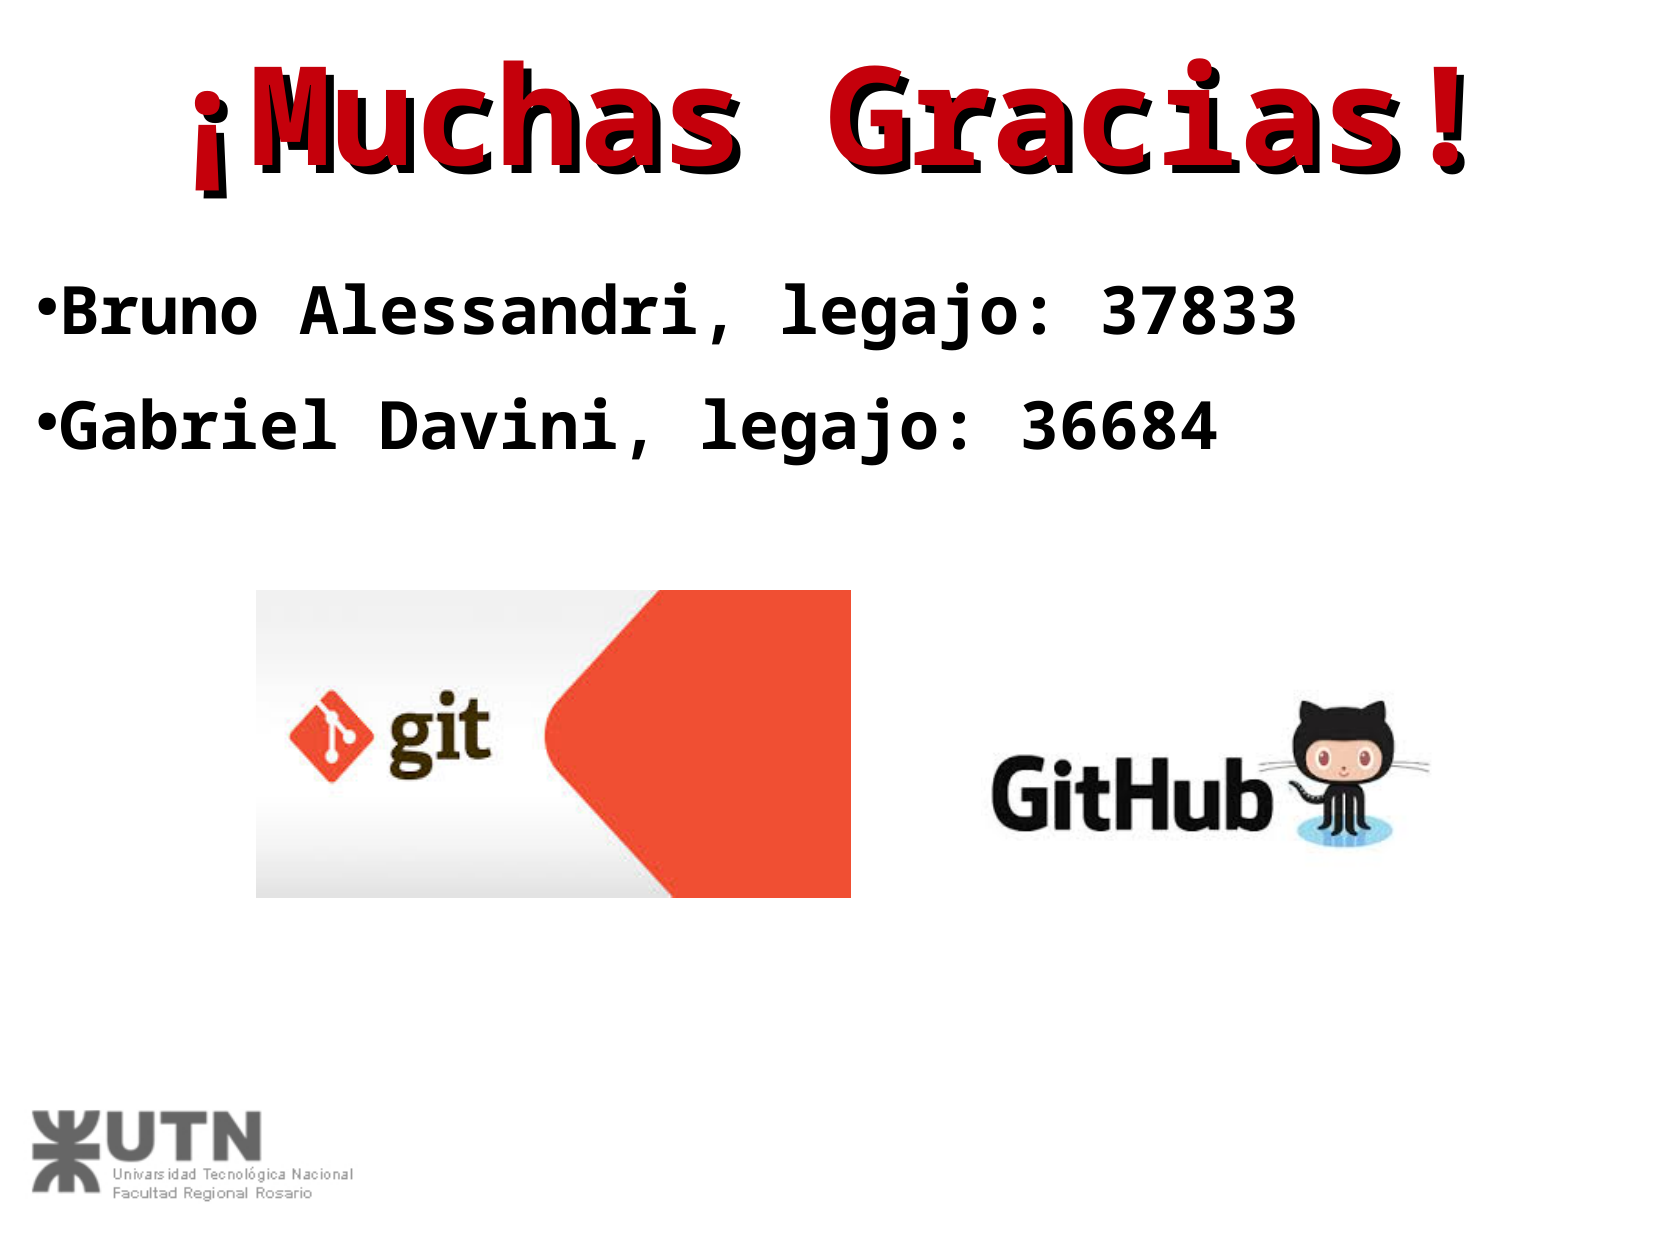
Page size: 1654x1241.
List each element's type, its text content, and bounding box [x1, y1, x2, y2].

subtitle Bruno Alessandri, legajo: 37833 Gabriel Davini, legajo: 36684 [35, 283, 1619, 449]
picture [256, 590, 851, 898]
picture [981, 640, 1441, 910]
picture [23, 1098, 362, 1211]
title ¡Muchas Gracias! [82, 11, 1571, 213]
